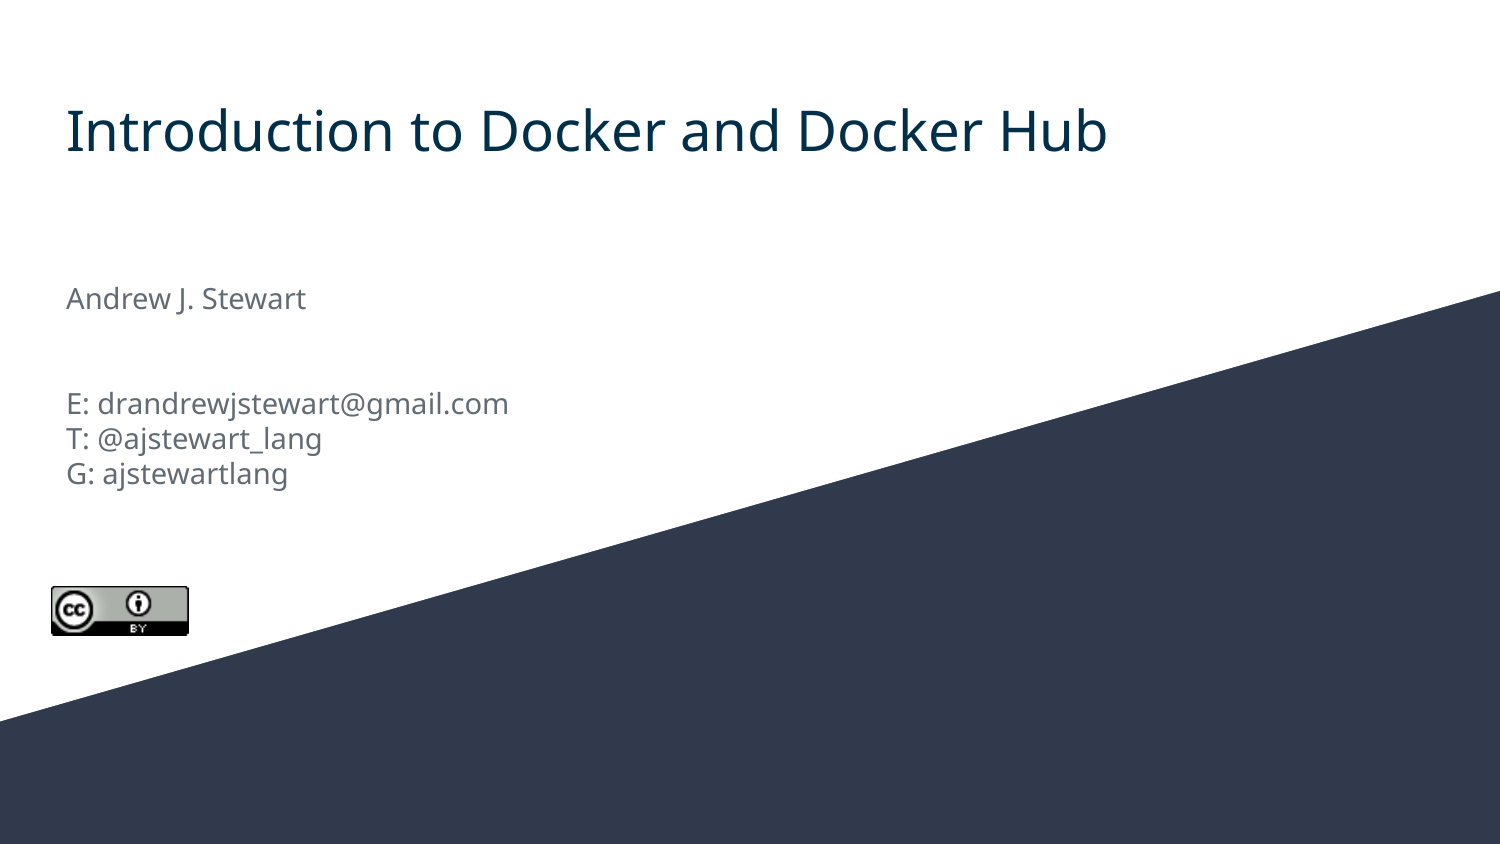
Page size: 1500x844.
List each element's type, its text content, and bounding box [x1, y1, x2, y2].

text_box Andrew J. Stewart E: drandrewjstewart@gmail.com T: @ajstewart_lang G: ajstewartlang [51, 265, 813, 387]
title Introduction to Docker and Docker Hub [51, 80, 1449, 229]
picture [51, 586, 189, 636]
